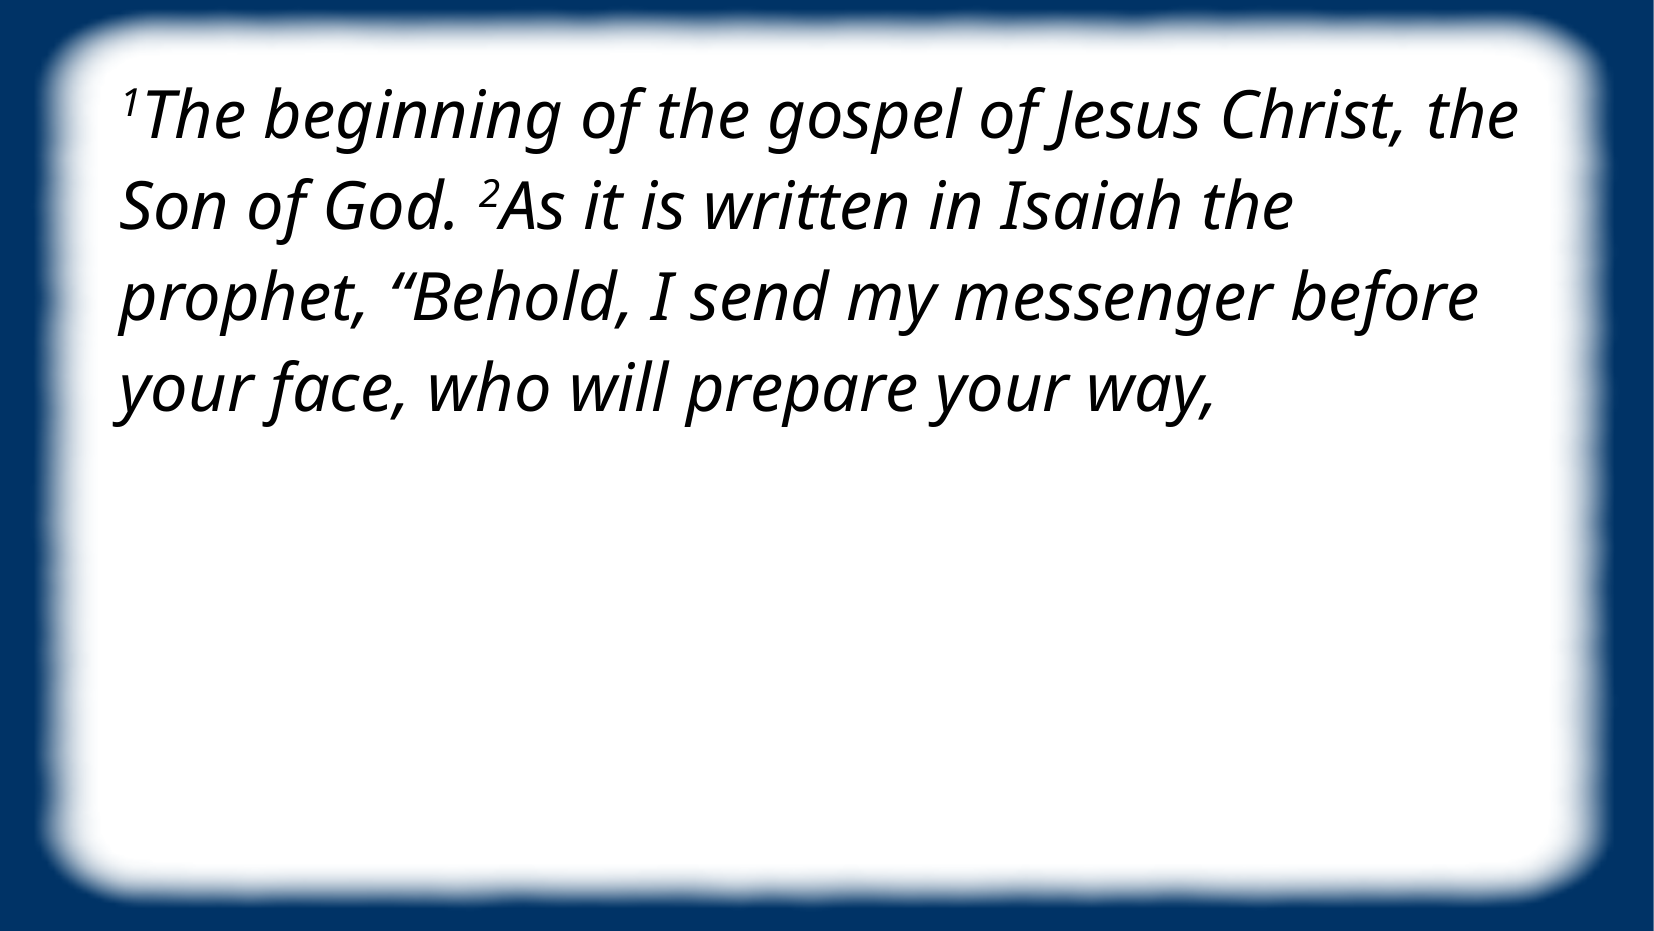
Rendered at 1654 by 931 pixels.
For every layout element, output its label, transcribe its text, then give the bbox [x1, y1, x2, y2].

text_box 1The beginning of the gospel of Jesus Christ, the Son of God. 2As it is written in Isaiah the prophet, “Behold, I send my messenger before your face, who will prepare your way, [105, 60, 1561, 451]
picture [0, 0, 1654, 931]
